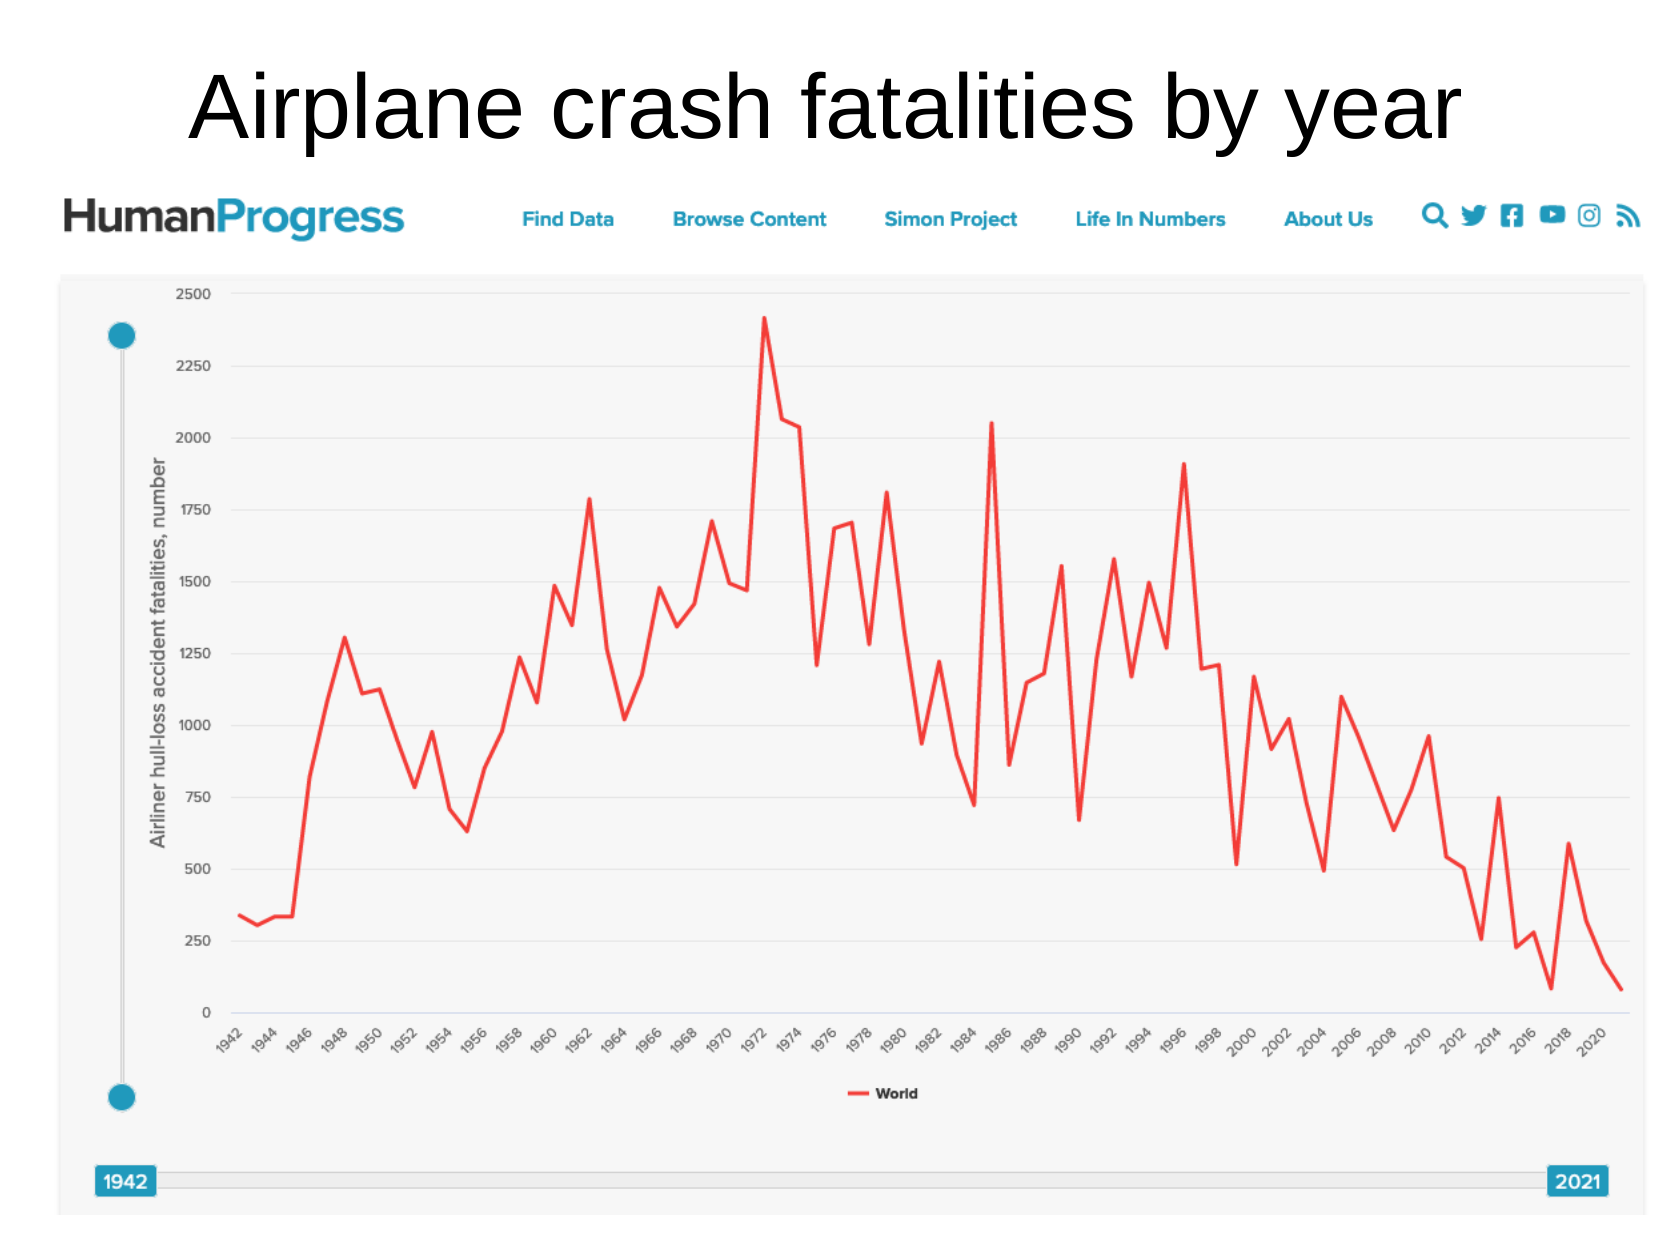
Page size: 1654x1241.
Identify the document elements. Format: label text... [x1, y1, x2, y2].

title Airplane crash fatalities by year [82, 2, 1571, 179]
picture [30, 179, 1654, 1216]
